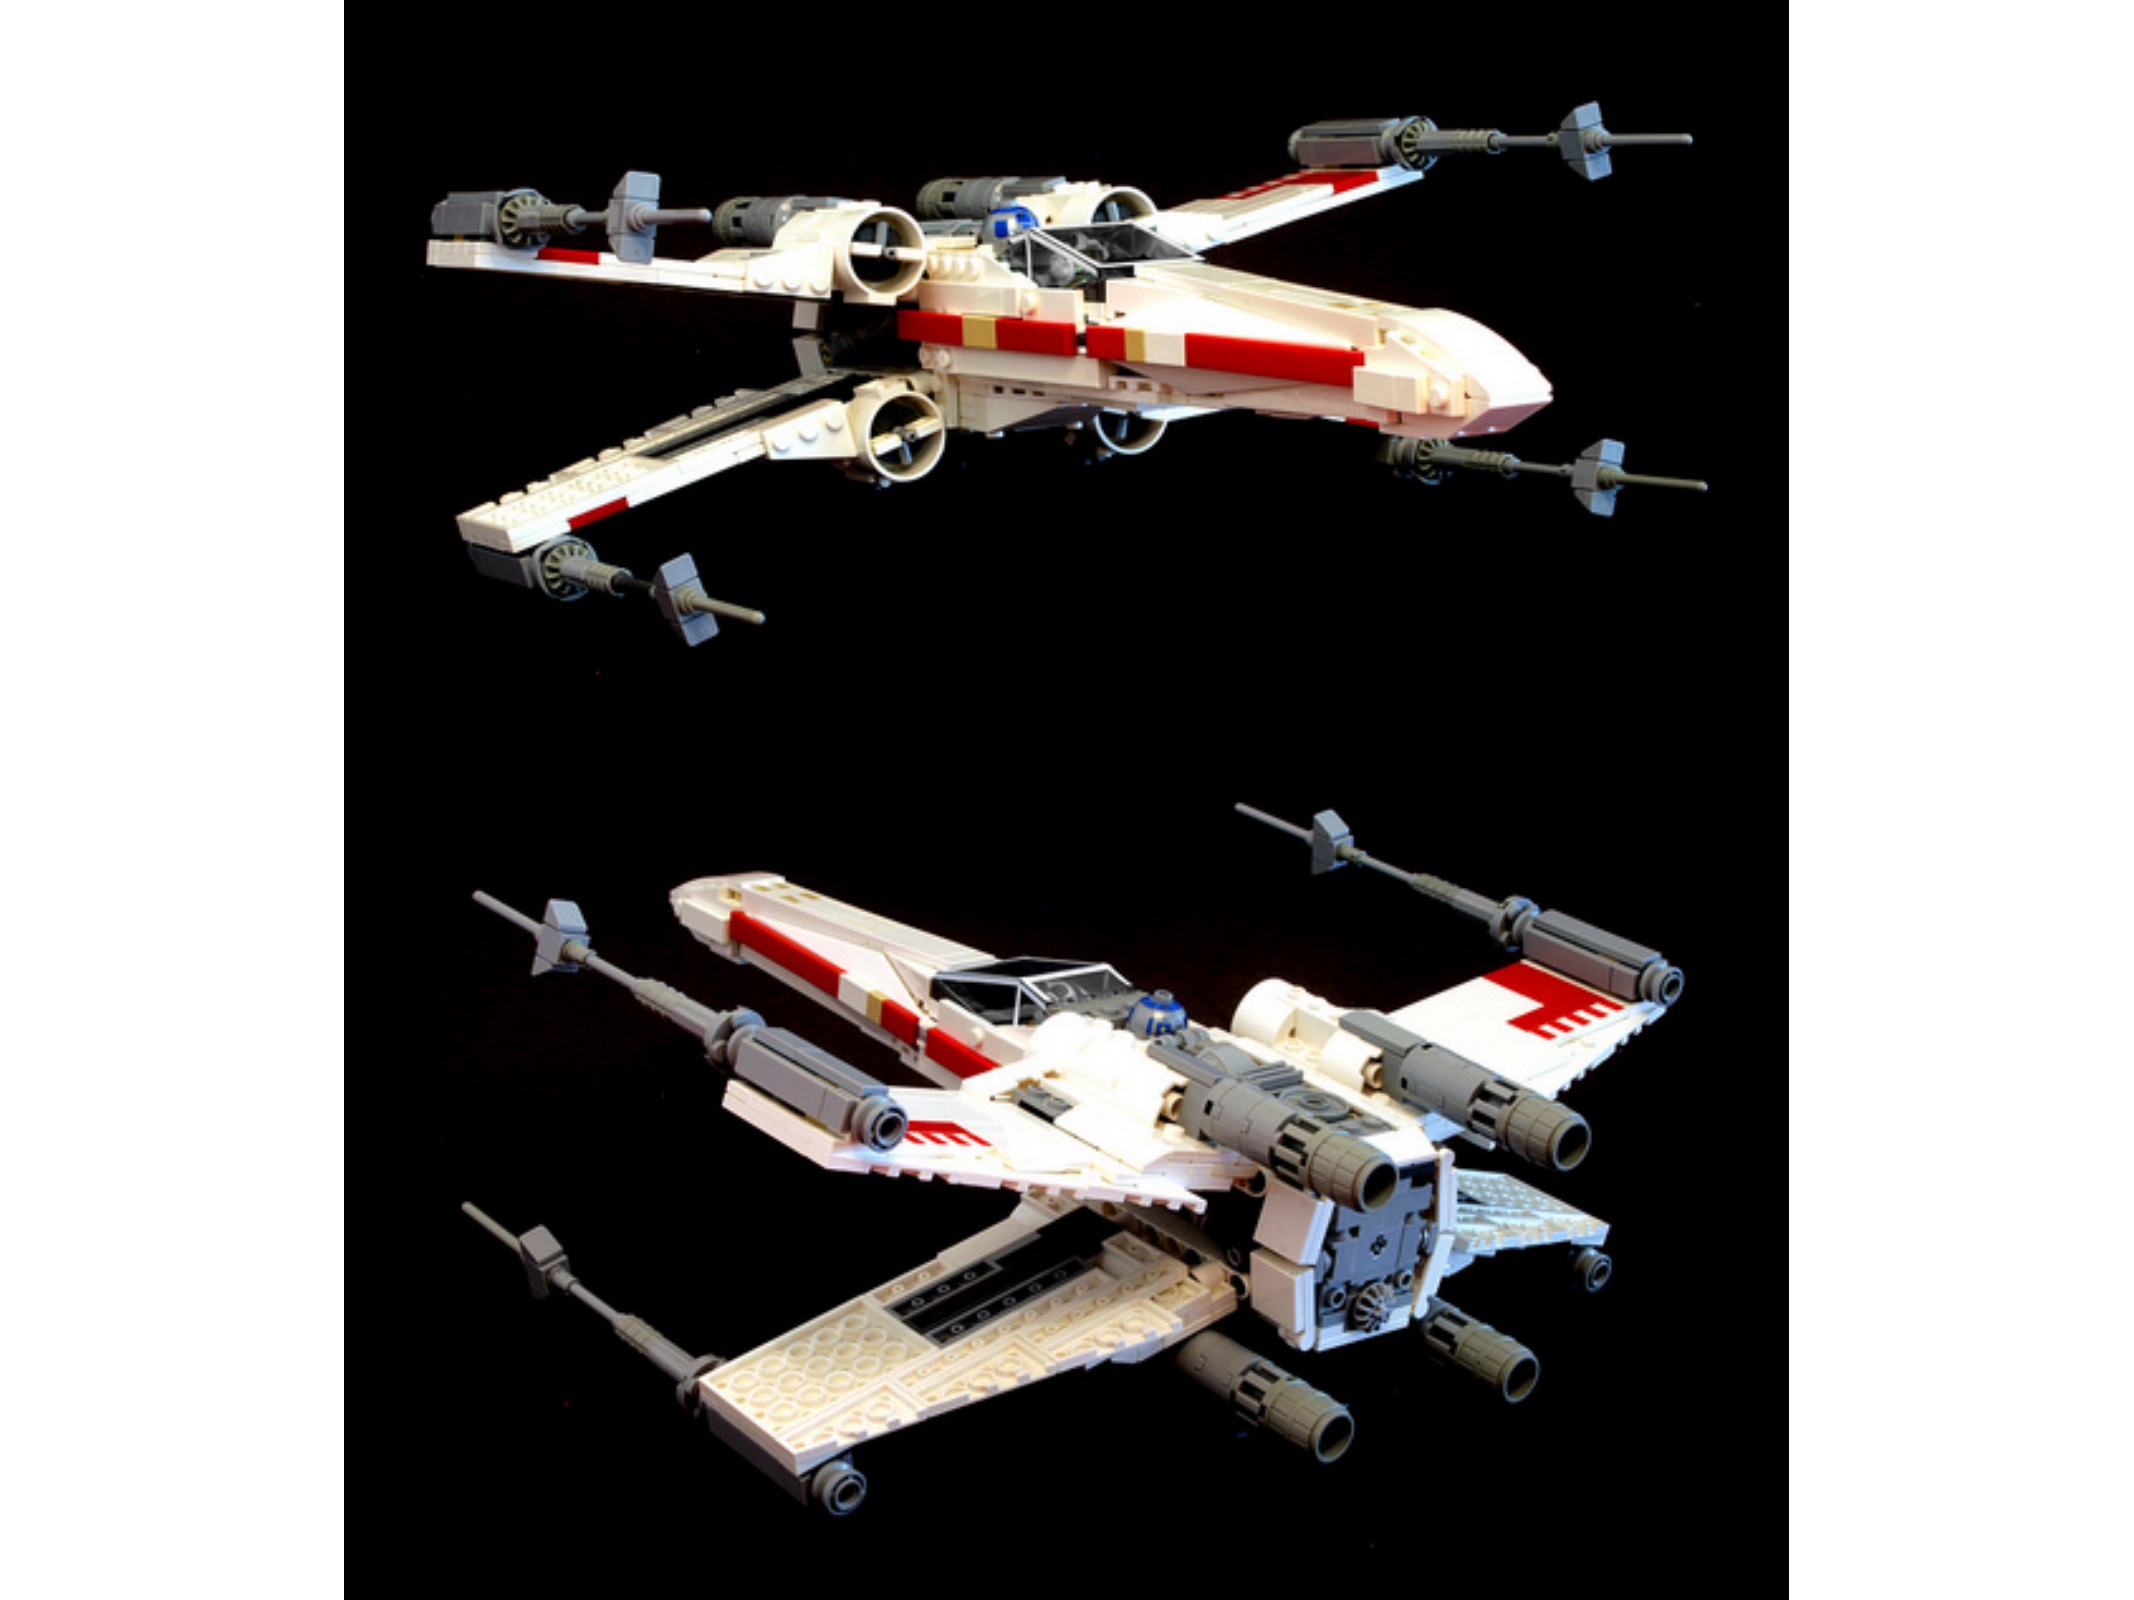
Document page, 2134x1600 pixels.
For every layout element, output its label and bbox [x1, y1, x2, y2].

picture [344, 0, 1789, 1600]
